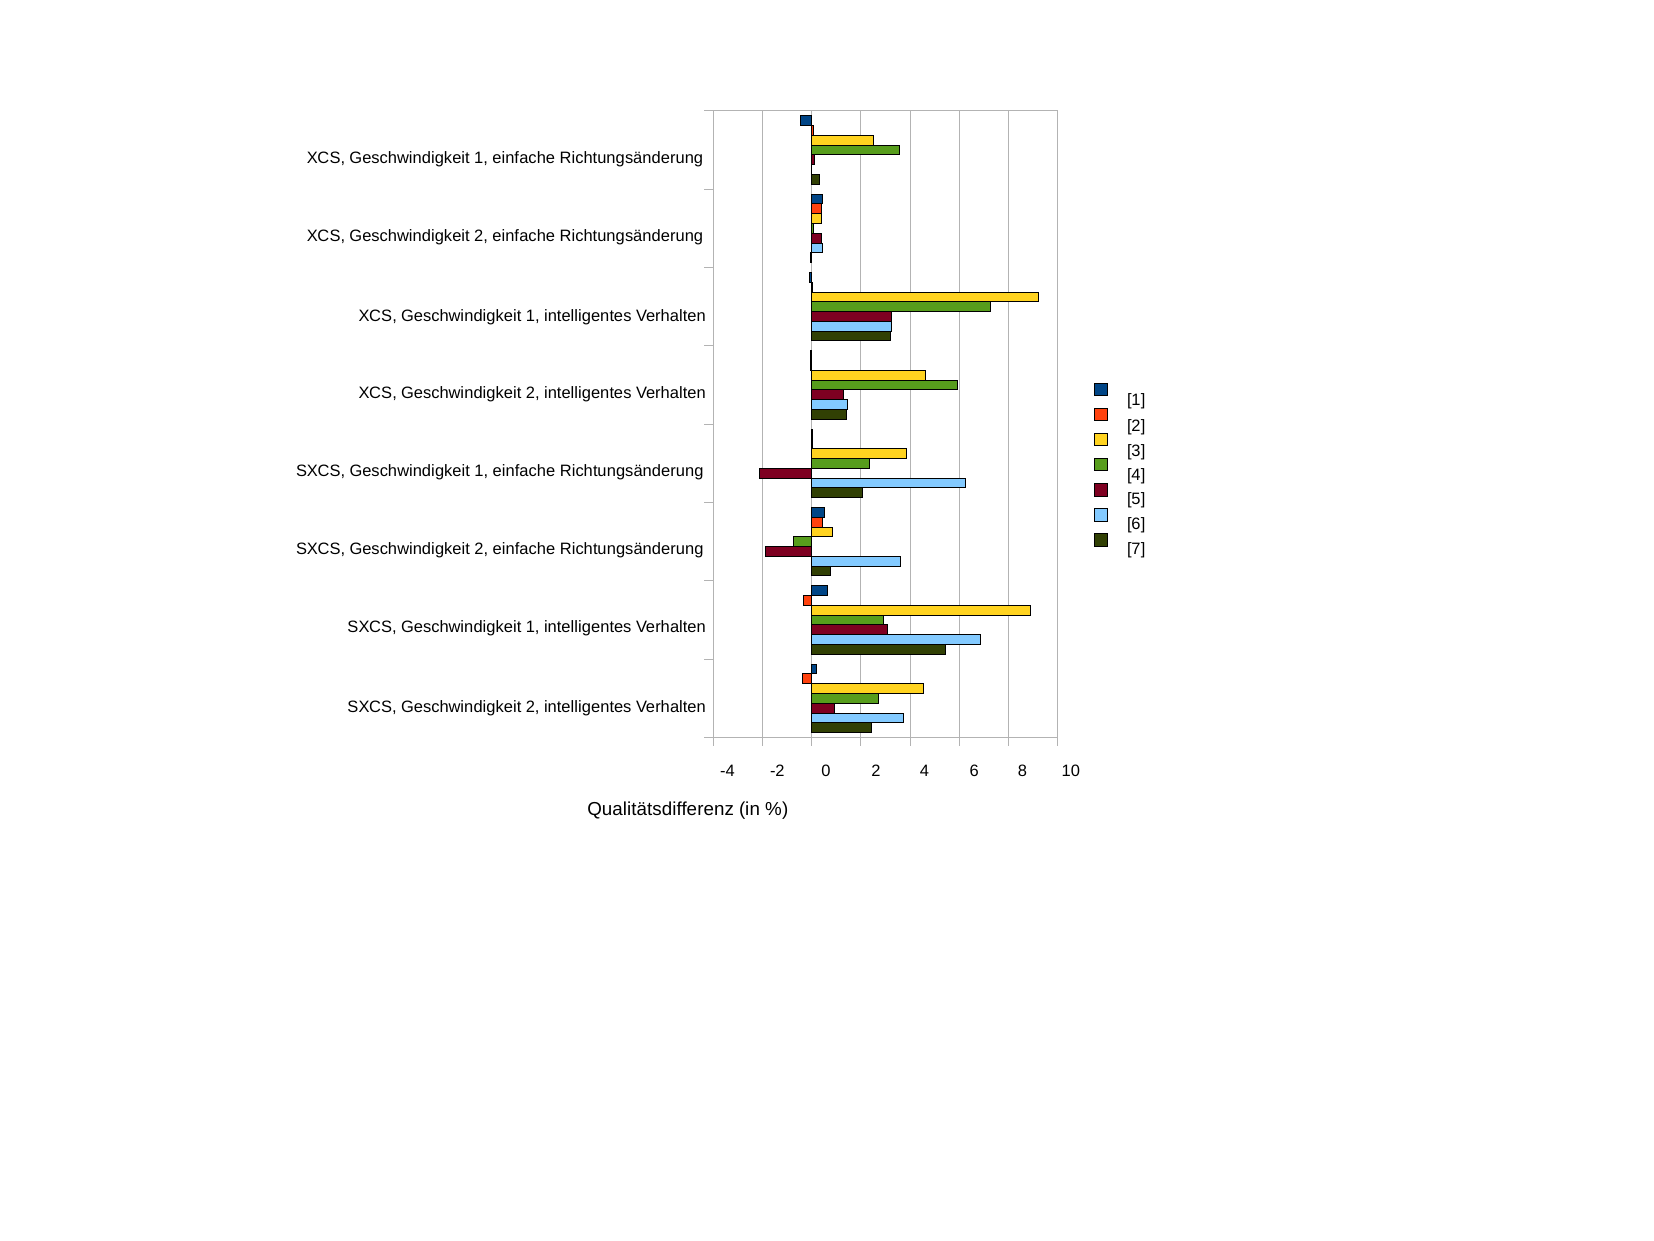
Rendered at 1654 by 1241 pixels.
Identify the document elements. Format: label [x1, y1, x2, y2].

picture [263, 95, 1163, 844]
